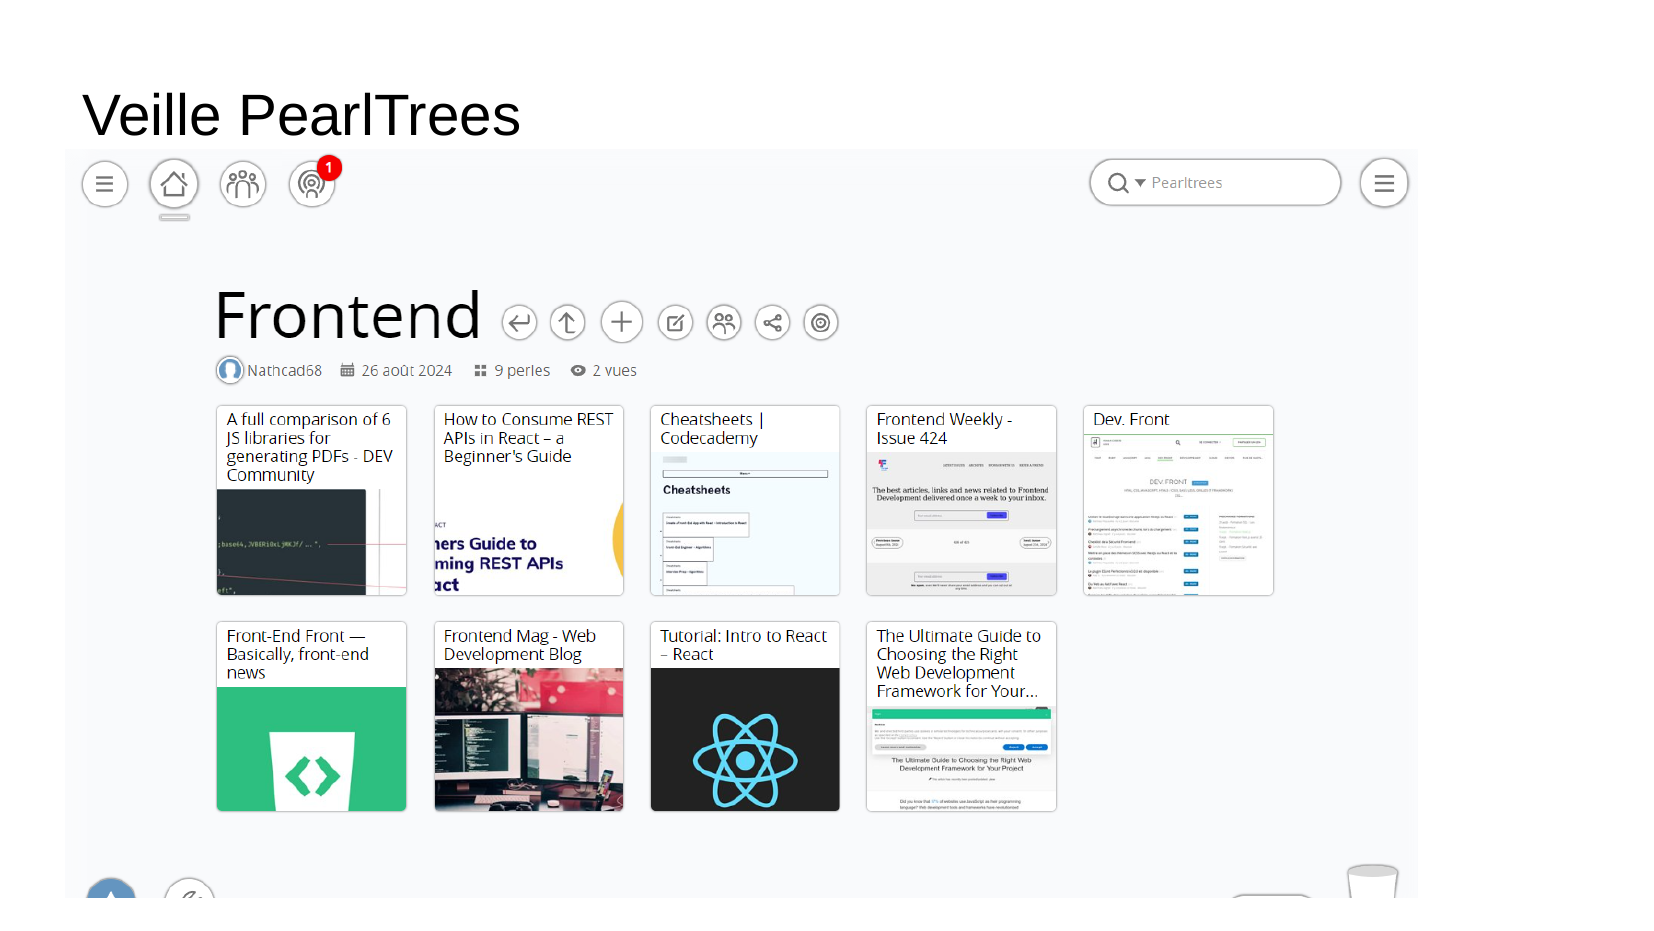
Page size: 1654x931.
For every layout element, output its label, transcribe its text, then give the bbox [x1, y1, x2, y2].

title Veille PearlTrees [82, 37, 1571, 193]
picture [65, 147, 1418, 898]
